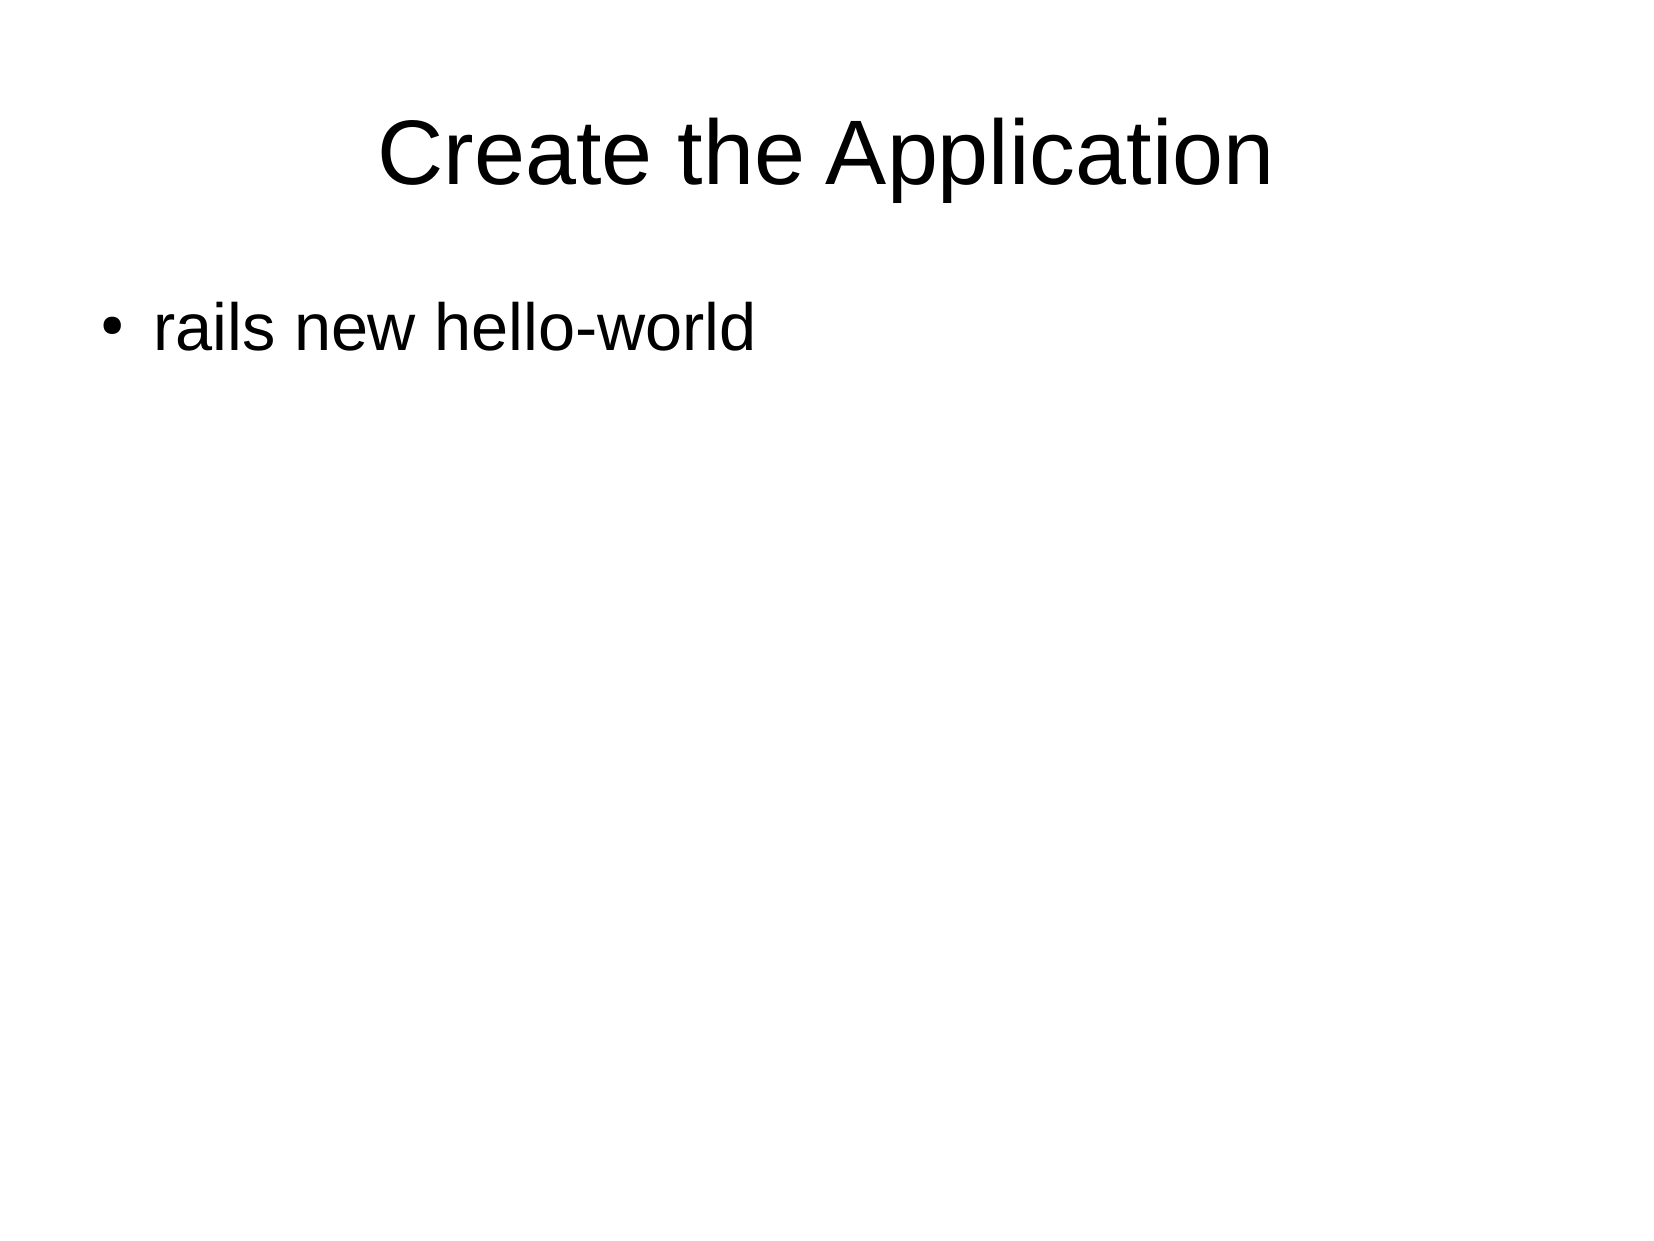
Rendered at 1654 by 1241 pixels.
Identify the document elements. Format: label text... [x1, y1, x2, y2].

title Create the Application [82, 49, 1571, 257]
list rails new hello-world [82, 290, 1571, 1010]
